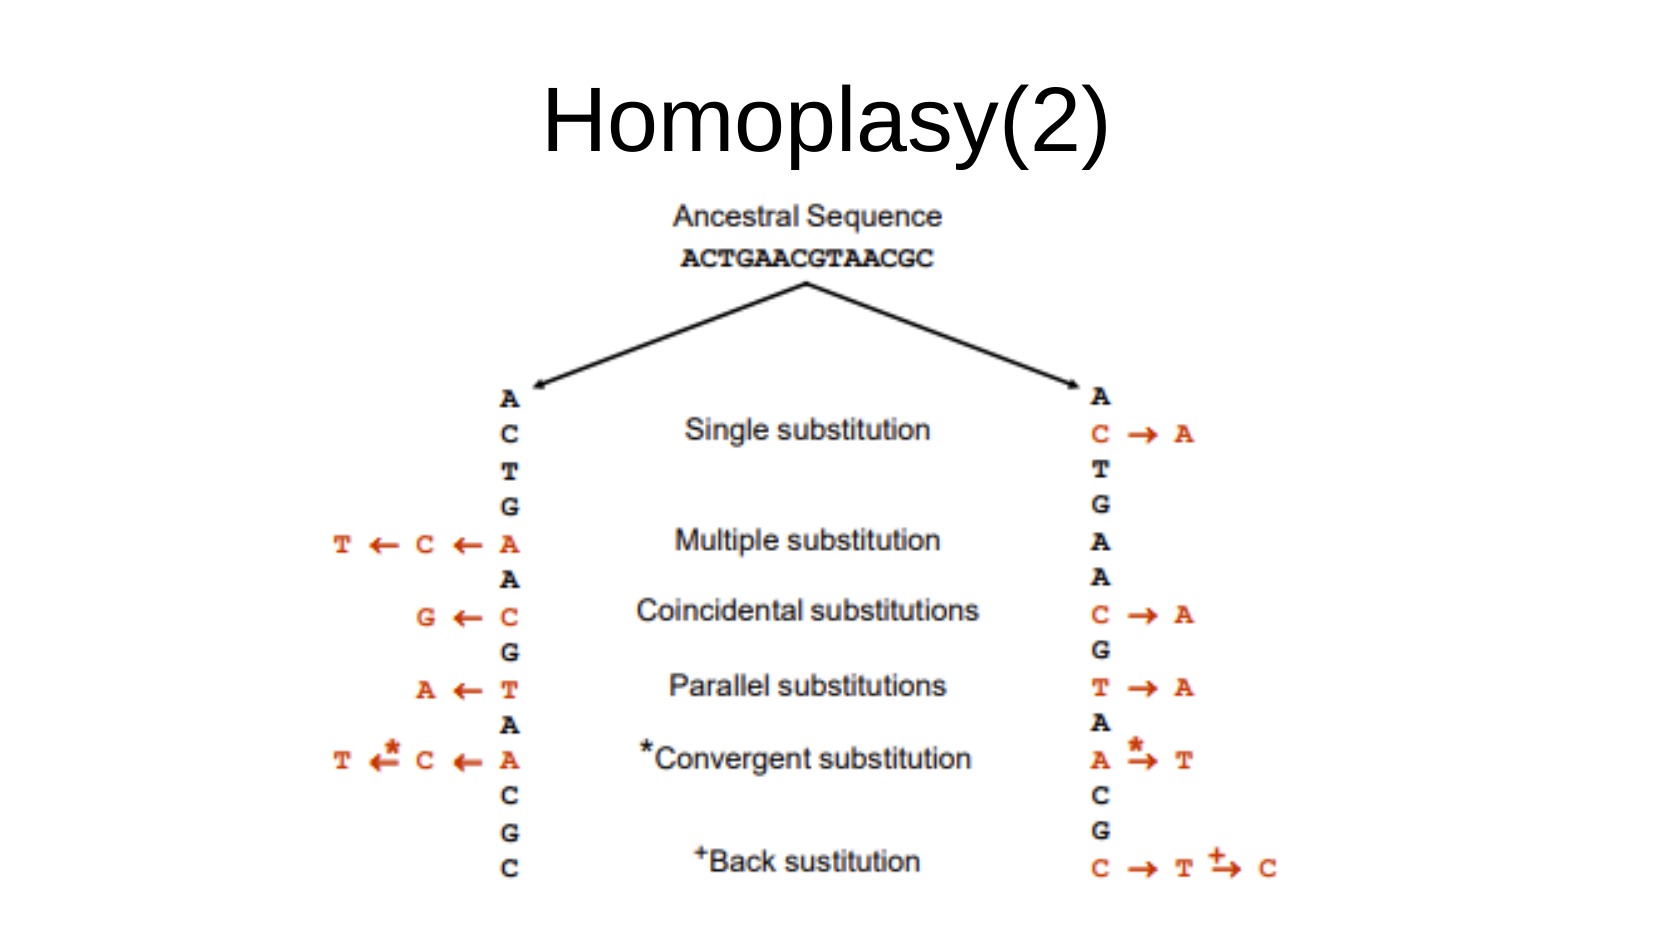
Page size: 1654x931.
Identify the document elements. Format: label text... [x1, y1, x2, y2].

picture [262, 192, 1392, 911]
title Homoplasy(2) [82, 37, 1571, 193]
